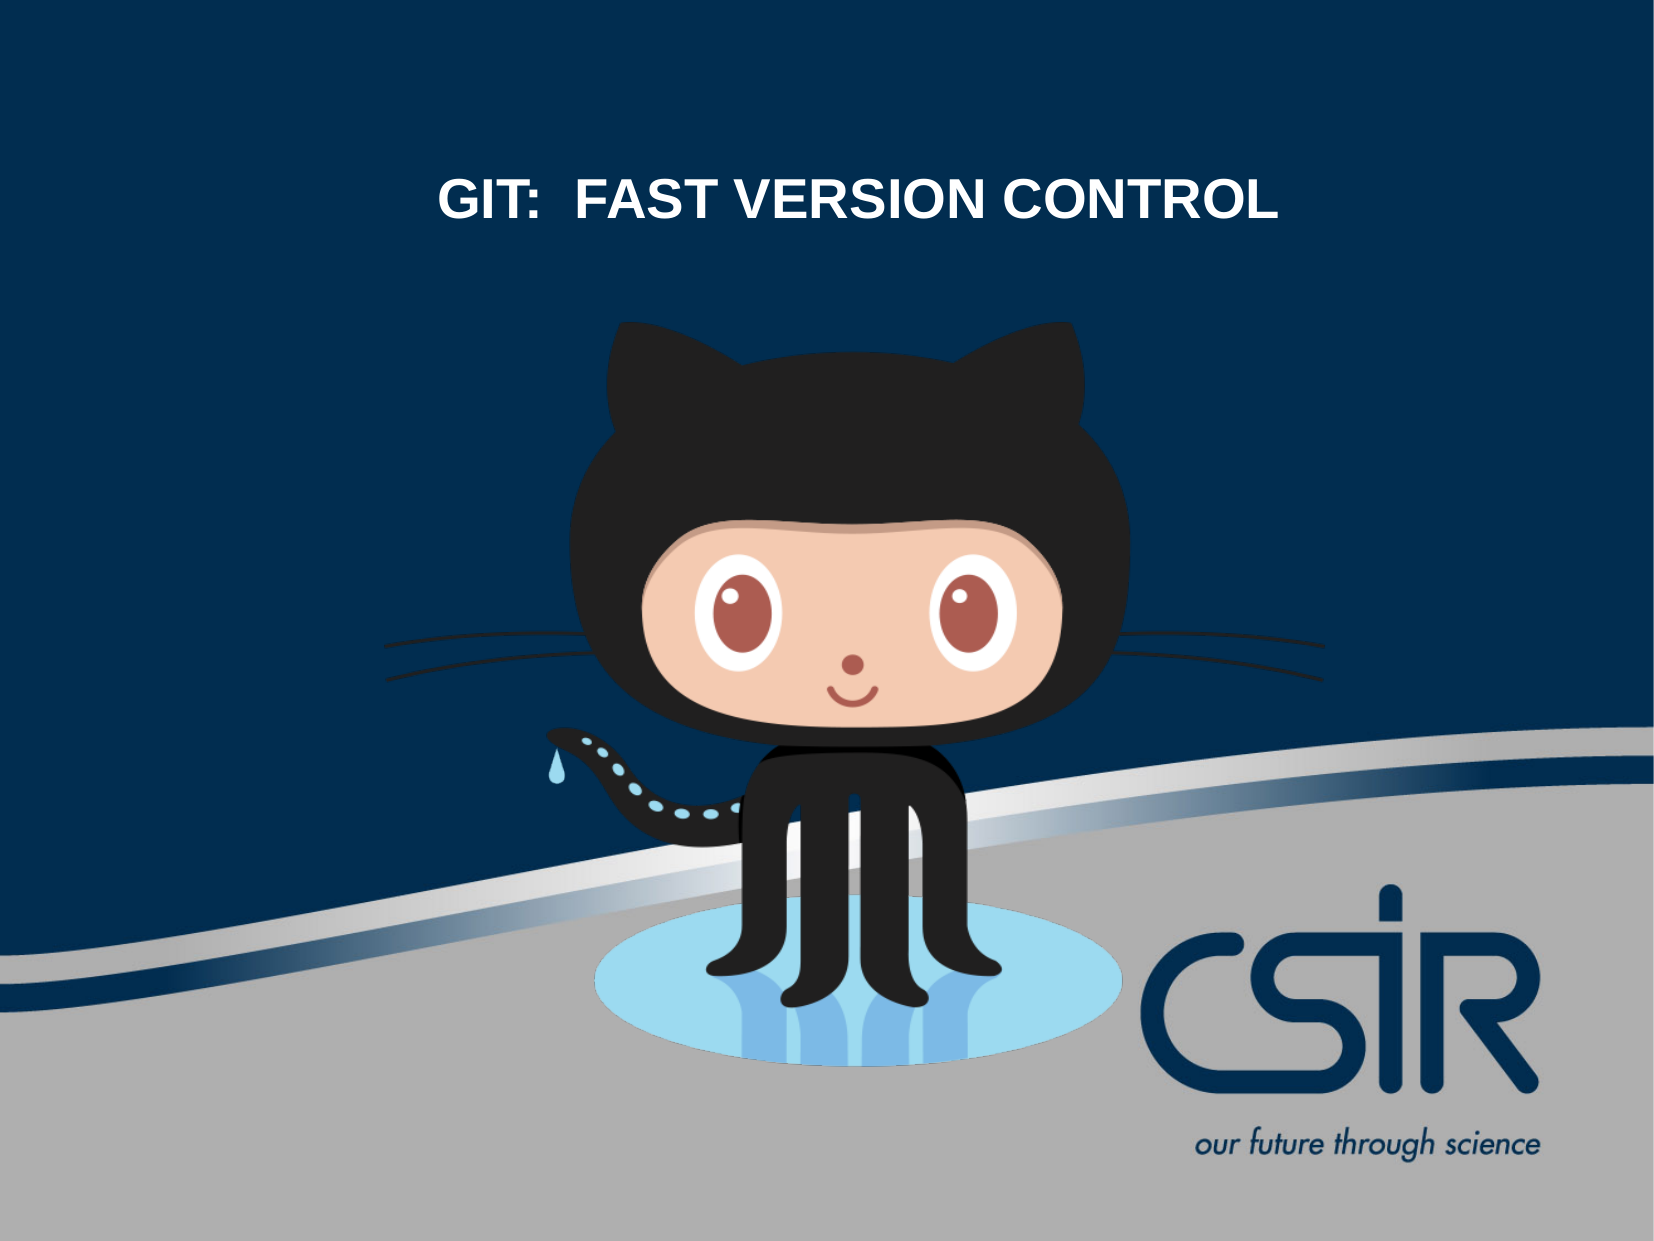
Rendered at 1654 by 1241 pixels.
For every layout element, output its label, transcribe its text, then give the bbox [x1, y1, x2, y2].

picture [0, 0, 1654, 1241]
title GIT: FAST VERSION CONTROL [106, 94, 1512, 201]
